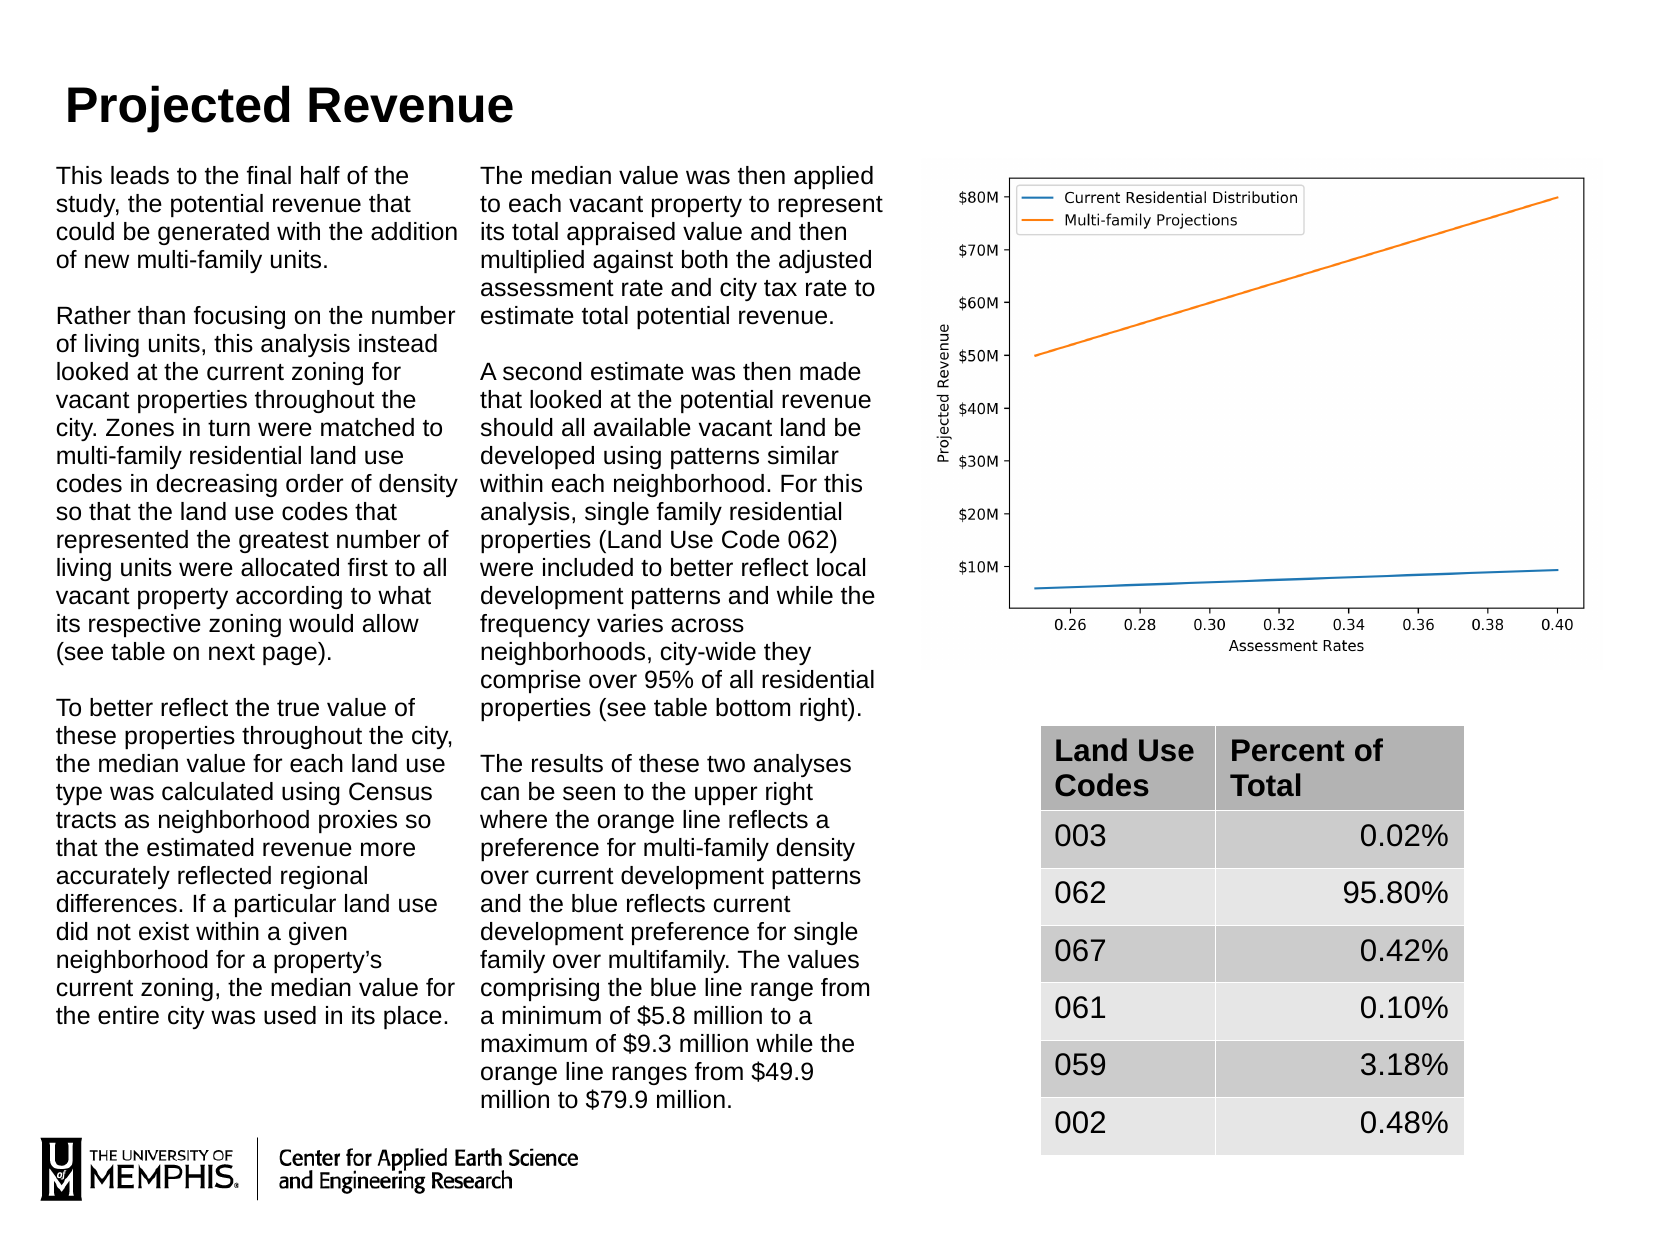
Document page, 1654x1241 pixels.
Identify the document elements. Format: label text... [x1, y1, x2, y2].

title Projected Revenue [65, 49, 525, 162]
table_cell 0.10% [1216, 983, 1464, 1040]
picture [921, 158, 1603, 670]
table_cell 003 [1041, 811, 1215, 868]
text_box This leads to the final half of the study, the potential revenue that could be generated with the addition of new multi-family units. Rather than focusing on the number of living units, this analysis instead looked at the current zoning for vacant properties throughout the city. Zones in turn were matched to multi-family residential land use codes in decreasing order of density so that the land use codes that represented the greatest number of living units were allocated first to all vacant property according to what its respective zoning would allow (see table on next page). To better reflect the true value of these properties throughout the city, the median value for each land use type was calculated using Census tracts as neighborhood proxies so that the estimated revenue more accurately reflected regional differences. If a particular land use did not exist within a given neighborhood for a property’s current zoning, the median value for the entire city was used in its place. [55, 162, 462, 1086]
table_cell 3.18% [1216, 1041, 1464, 1097]
table_cell 059 [1041, 1041, 1215, 1097]
table_cell 0.48% [1216, 1098, 1464, 1155]
table_cell 062 [1041, 869, 1215, 925]
table_cell 002 [1041, 1098, 1215, 1155]
table_header Percent of Total [1216, 726, 1464, 810]
table_cell 061 [1041, 983, 1215, 1040]
table_cell 067 [1041, 926, 1215, 982]
picture [15, 1121, 595, 1217]
table_header Land Use Codes [1041, 726, 1215, 810]
text_box The median value was then applied to each vacant property to represent its total appraised value and then multiplied against both the adjusted assessment rate and city tax rate to estimate total potential revenue. A second estimate was then made that looked at the potential revenue should all available vacant land be developed using patterns similar within each neighborhood. For this analysis, single family residential properties (Land Use Code 062) were included to better reflect local development patterns and while the frequency varies across neighborhoods, city-wide they comprise over 95% of all residential properties (see table bottom right). The results of these two analyses can be seen to the upper right where the orange line reflects a preference for multi-family density over current development patterns and the blue reflects current development preference for single family over multifamily. The values comprising the blue line range from a minimum of $5.8 million to a maximum of $9.3 million while the orange line ranges from $49.9 million to $79.9 million. [480, 162, 886, 1114]
table_cell 0.02% [1216, 811, 1464, 868]
table_cell 95.80% [1216, 869, 1464, 925]
table_cell 0.42% [1216, 926, 1464, 982]
